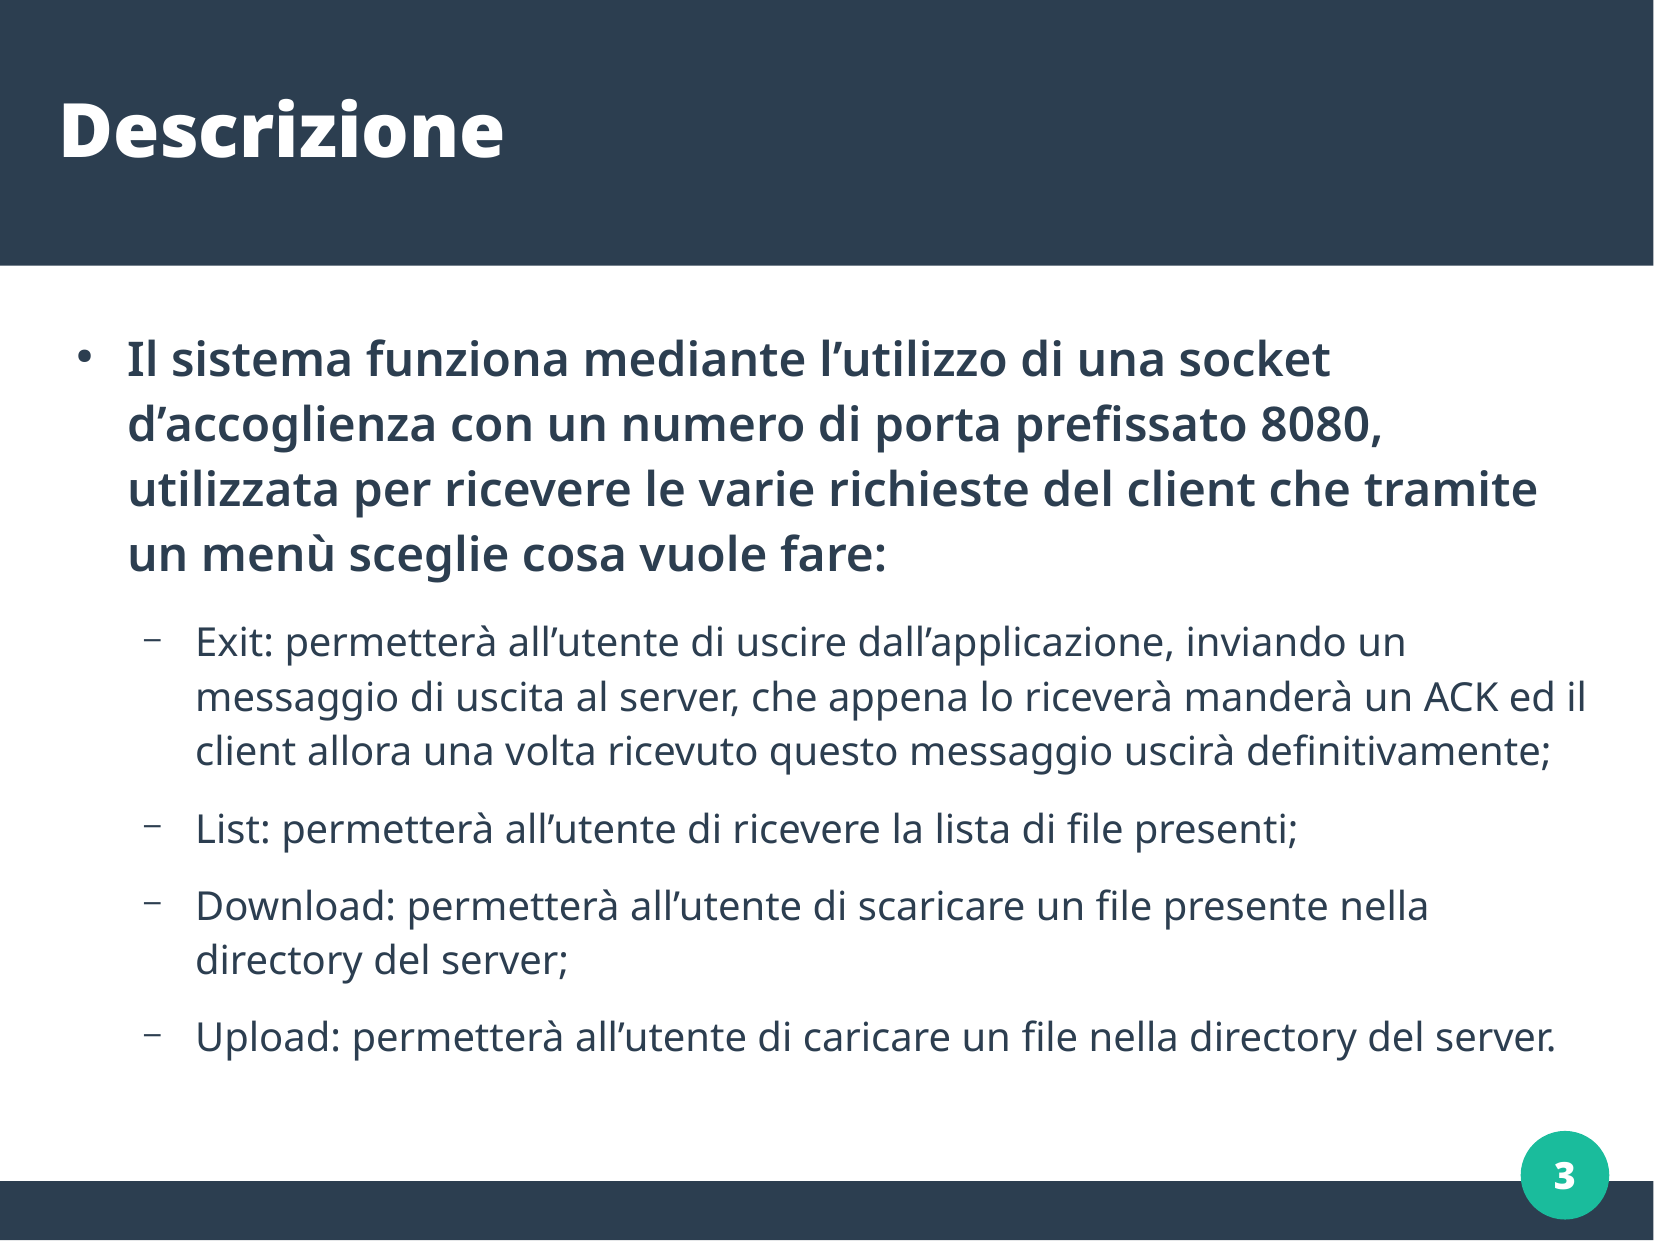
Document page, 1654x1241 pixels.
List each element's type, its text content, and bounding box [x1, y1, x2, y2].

title Descrizione [59, 49, 1595, 207]
list Il sistema funziona mediante l’utilizzo di una socket d’accoglienza con un numero di porta prefissato 8080, utilizzata per ricevere le varie richieste del client che tramite un menù sceglie cosa vuole fare: Exit: permetterà all’utente di uscire dall’applicazione, inviando un messaggio di uscita al server, che appena lo riceverà manderà un ACK ed il client allora una volta ricevuto questo messaggio uscirà definitivamente; List: permetterà all’utente di ricevere la lista di file presenti; Download: permetterà all’utente di scaricare un file presente nella directory del server; Upload: permetterà all’utente di caricare un file nella directory del server. [59, 324, 1595, 1152]
